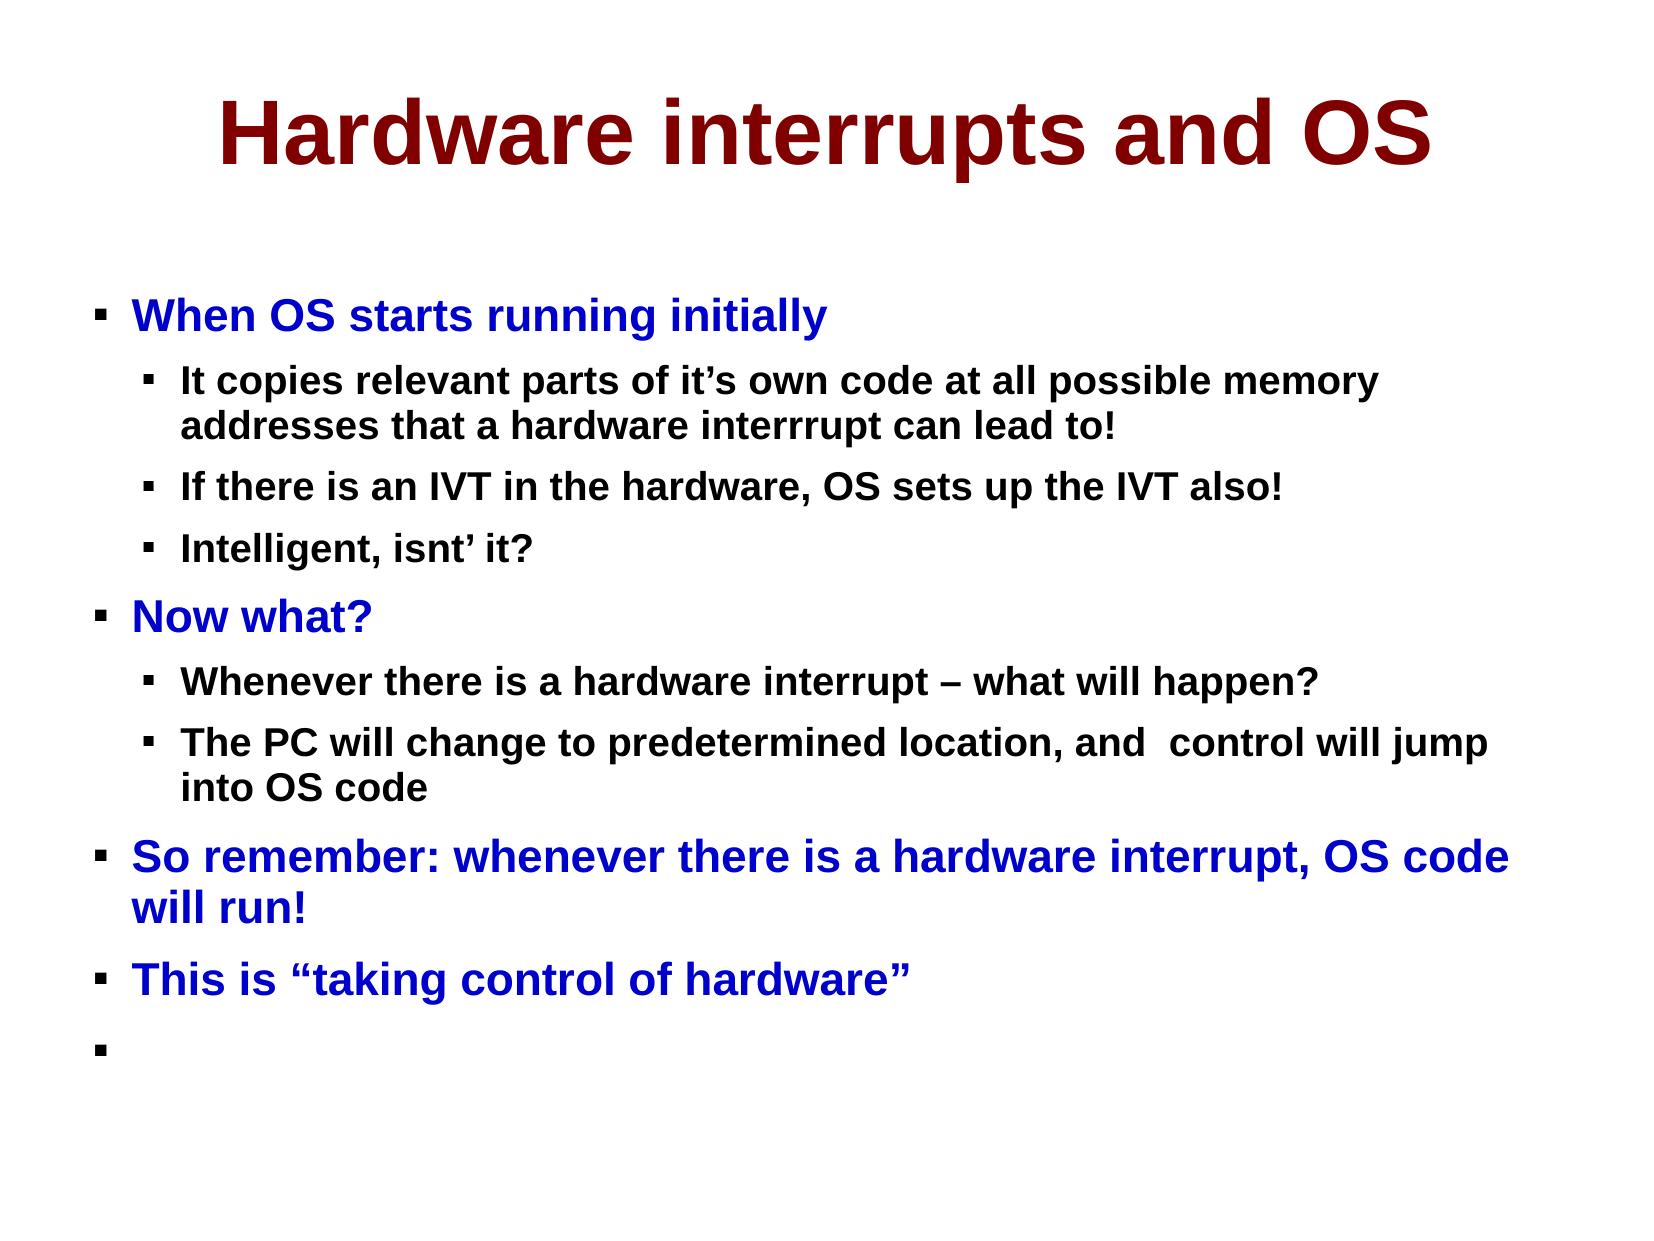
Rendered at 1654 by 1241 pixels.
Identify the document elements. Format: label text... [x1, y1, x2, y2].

list When OS starts running initially It copies relevant parts of it’s own code at all possible memory addresses that a hardware interrrupt can lead to! If there is an IVT in the hardware, OS sets up the IVT also! Intelligent, isnt’ it? Now what? Whenever there is a hardware interrupt – what will happen? The PC will change to predetermined location, and control will jump into OS code So remember: whenever there is a hardware interrupt, OS code will run! This is “taking control of hardware” [82, 290, 1571, 1010]
title Hardware interrupts and OS [82, 29, 1571, 237]
